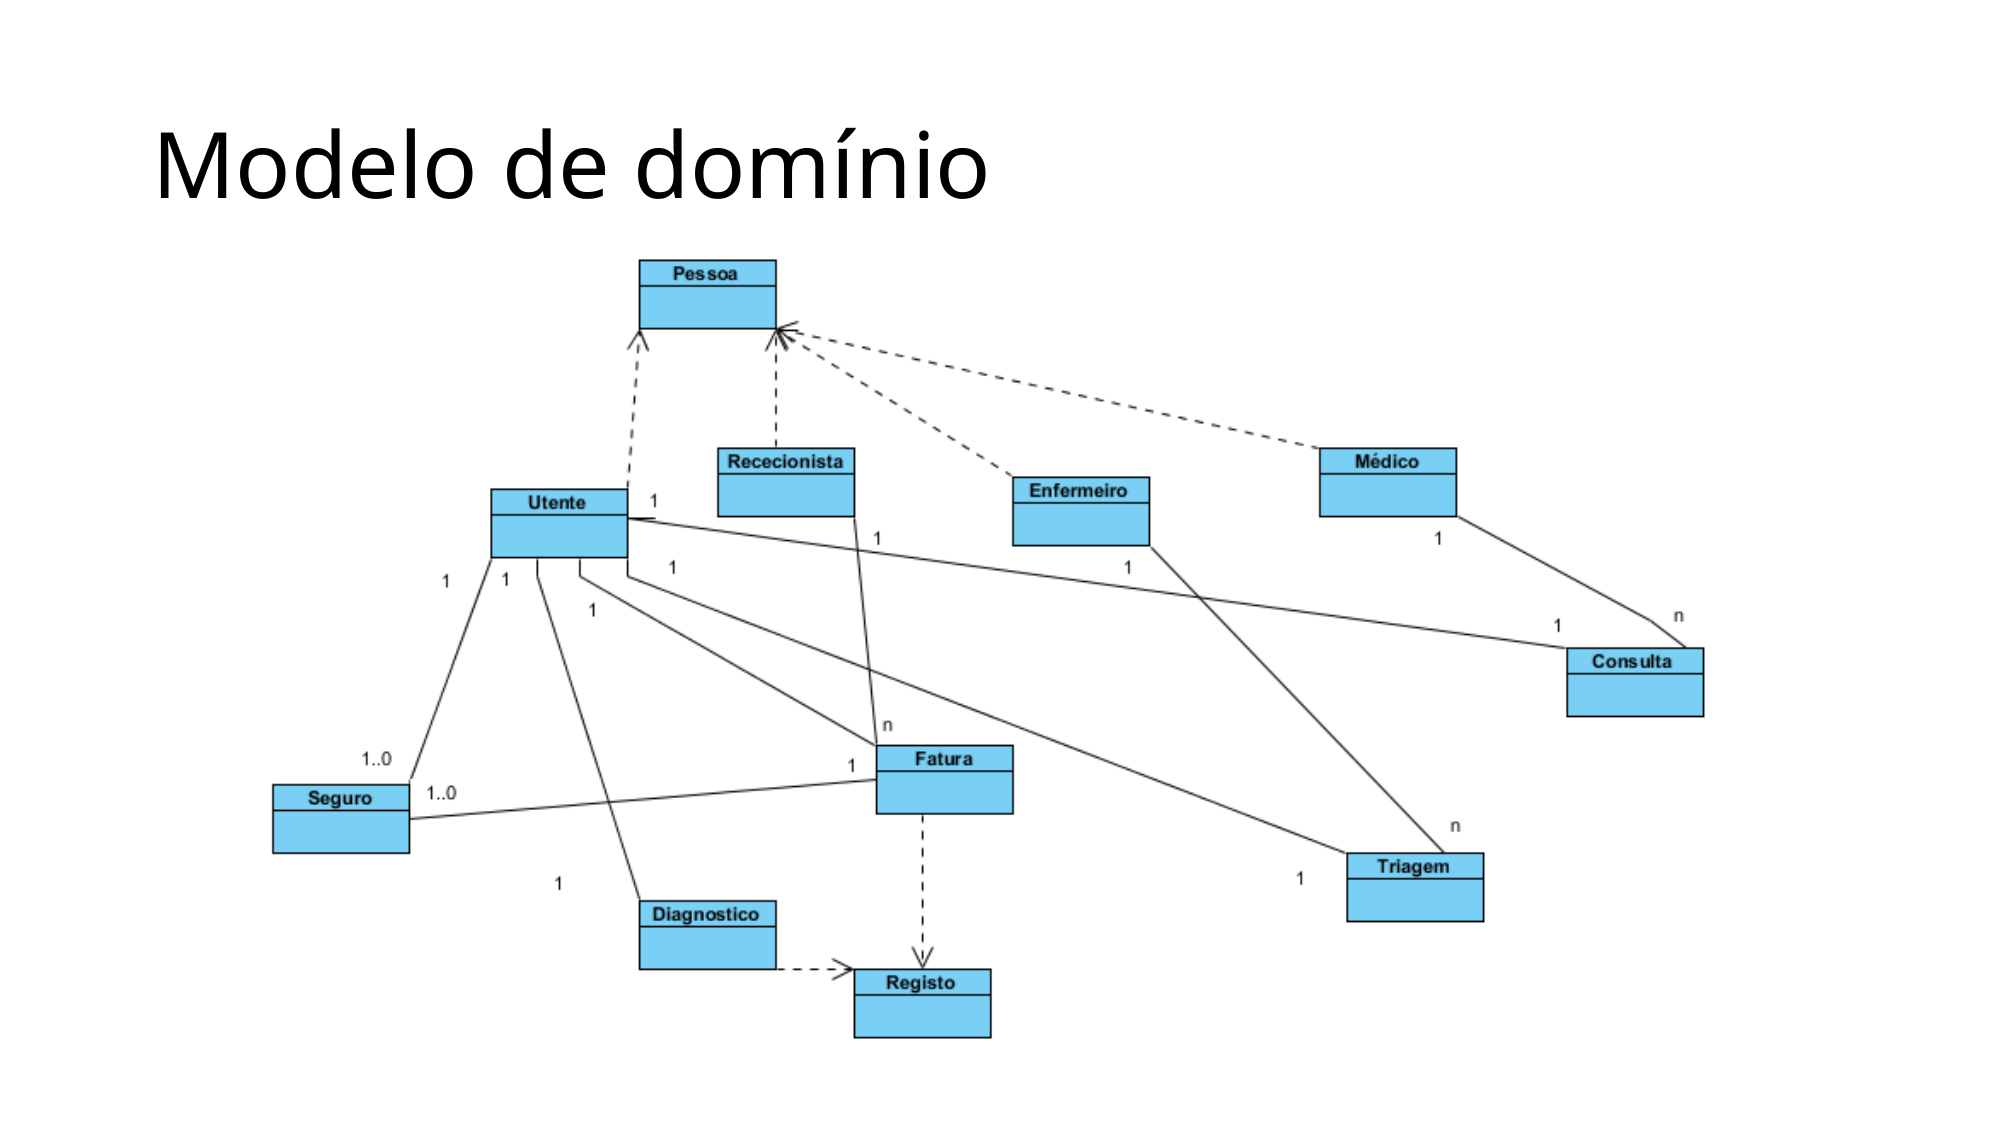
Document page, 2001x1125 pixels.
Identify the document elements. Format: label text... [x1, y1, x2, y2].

picture [264, 253, 1715, 1044]
title Modelo de domínio [137, 59, 1863, 278]
